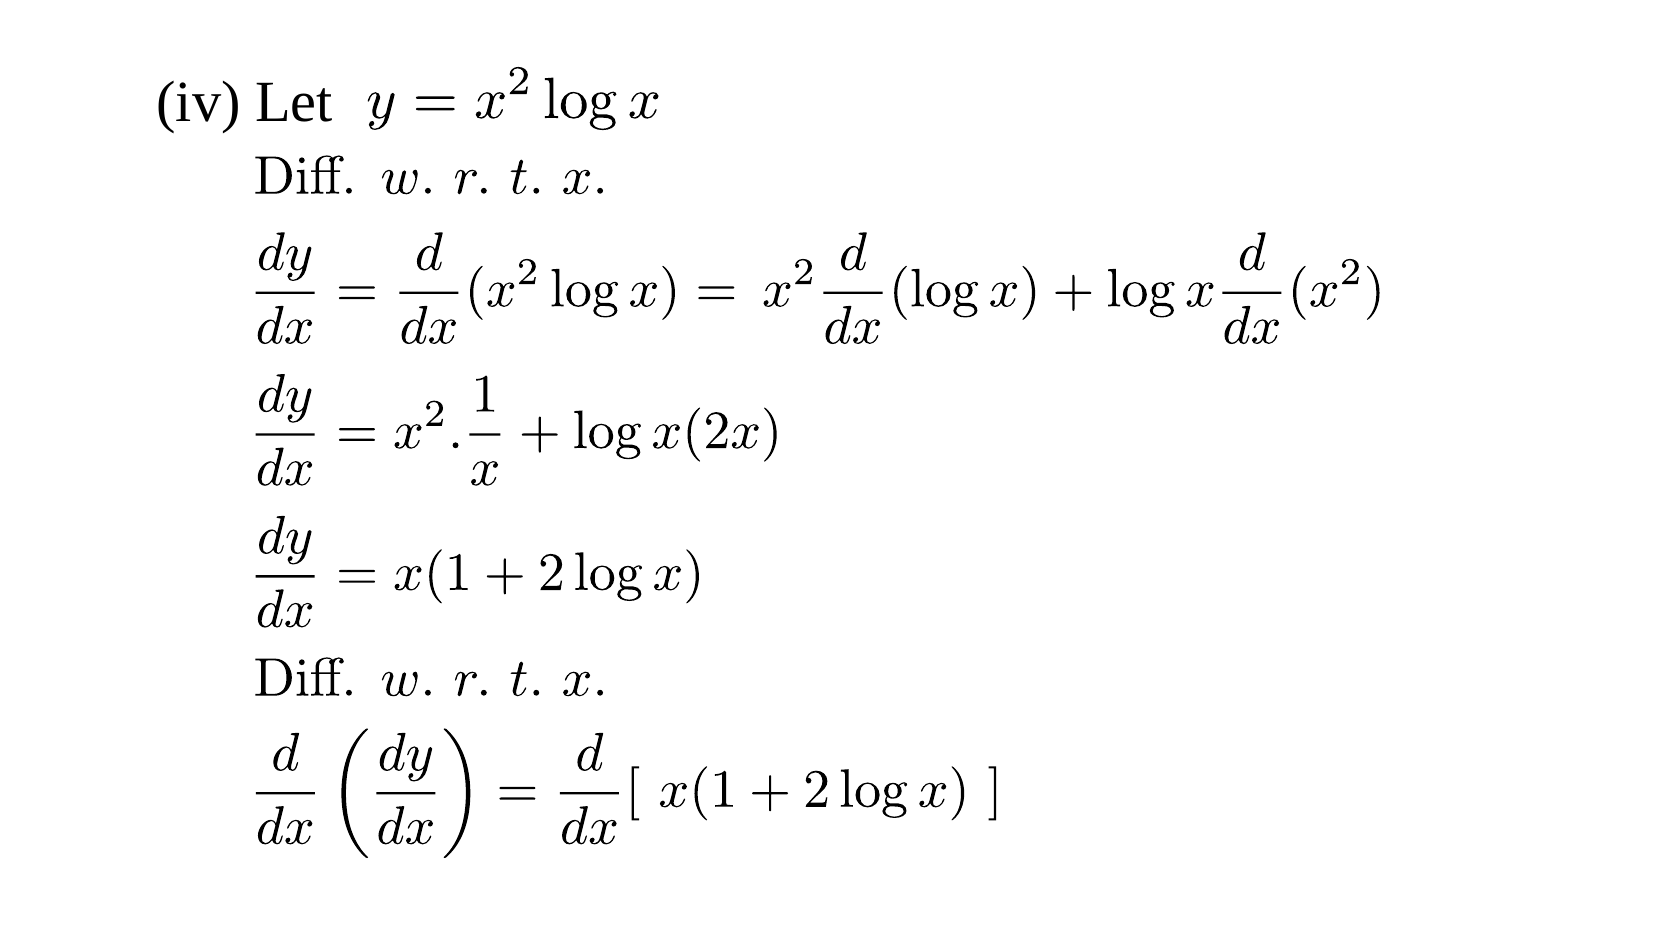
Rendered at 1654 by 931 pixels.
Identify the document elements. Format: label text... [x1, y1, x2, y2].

text_box [255, 657, 604, 697]
text_box [255, 373, 777, 486]
text_box [255, 155, 604, 195]
text_box [763, 232, 1380, 345]
text_box [255, 232, 735, 345]
text_box [255, 515, 699, 628]
text_box [255, 728, 997, 859]
text_box [367, 66, 659, 131]
title (iv) Let [82, 37, 1571, 886]
